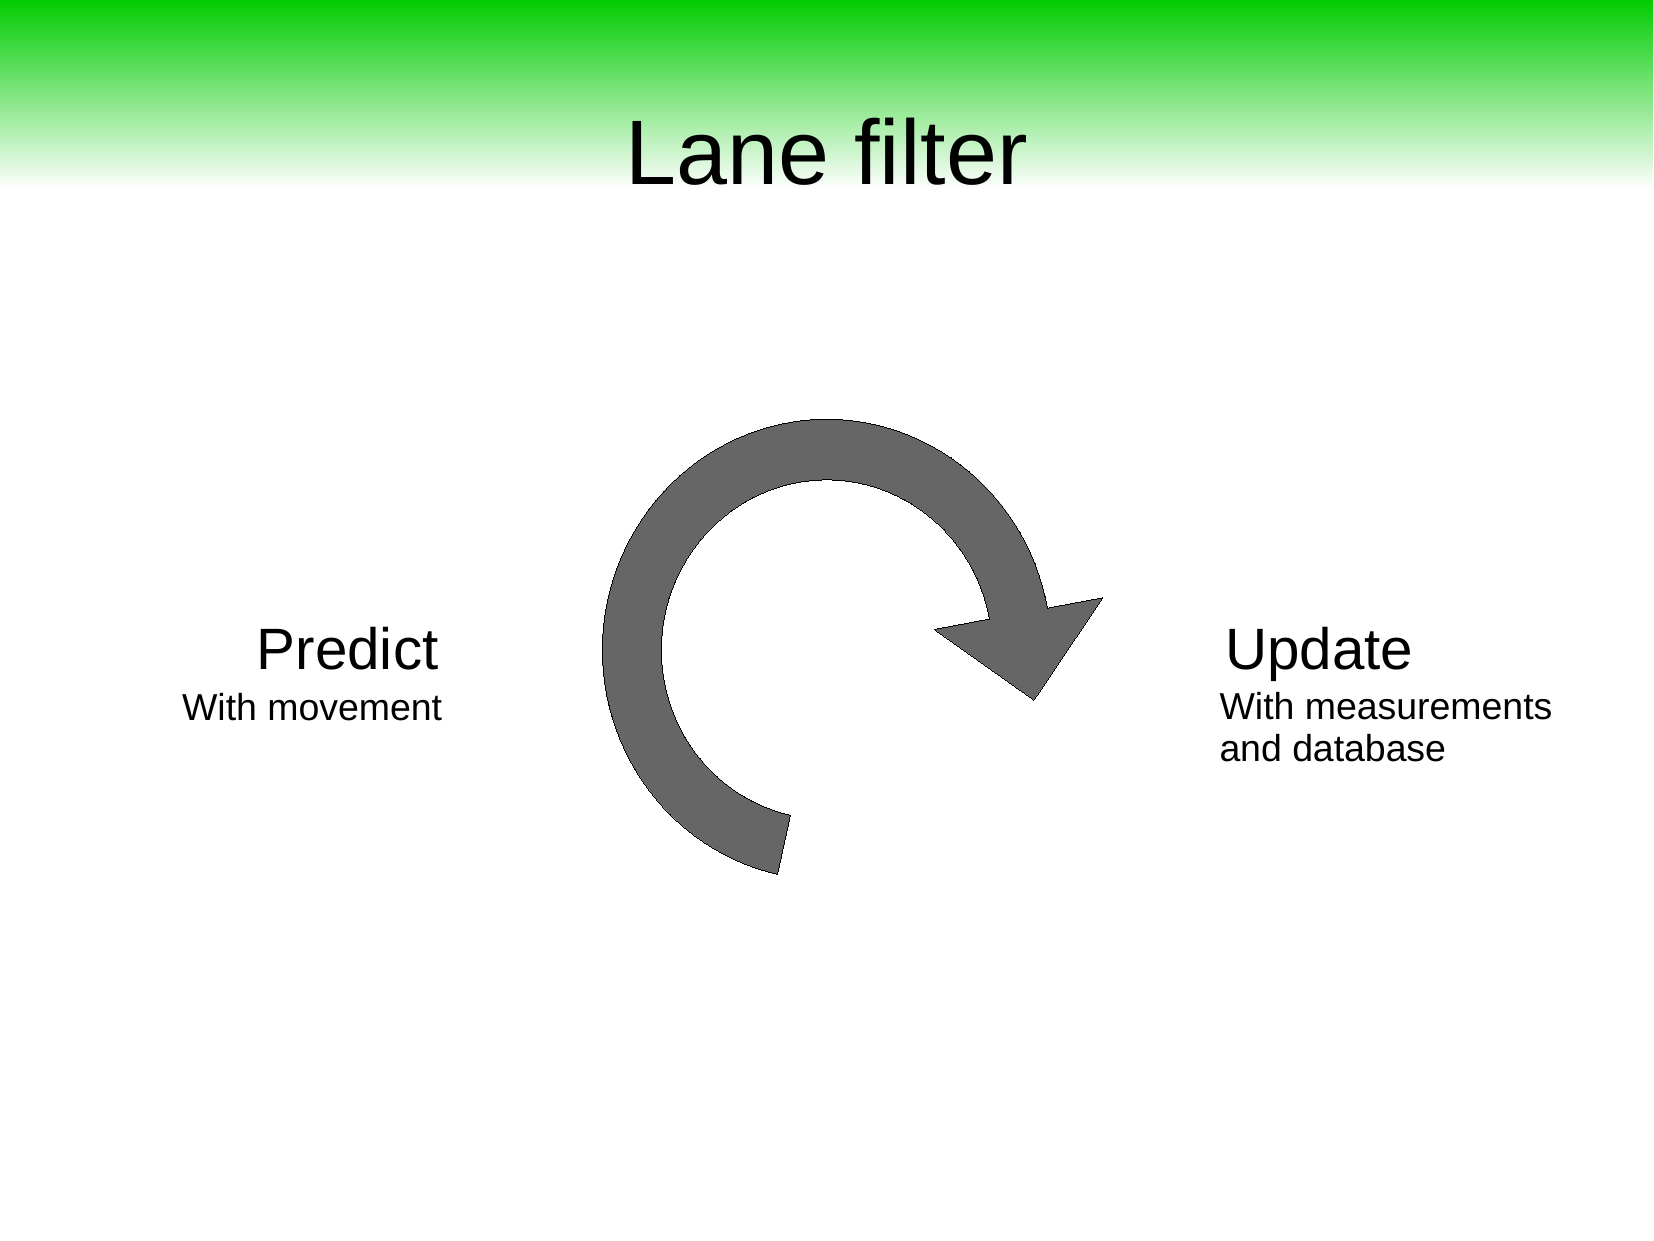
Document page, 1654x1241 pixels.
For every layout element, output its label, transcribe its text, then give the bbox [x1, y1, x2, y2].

text_box [602, 419, 1103, 875]
text_box Update [1210, 609, 1447, 677]
text_box With movement [167, 679, 567, 756]
title Lane filter [82, 49, 1571, 257]
text_box Predict [242, 609, 479, 679]
text_box [0, 0, 1654, 189]
text_box With measurements and database [1204, 677, 1605, 777]
